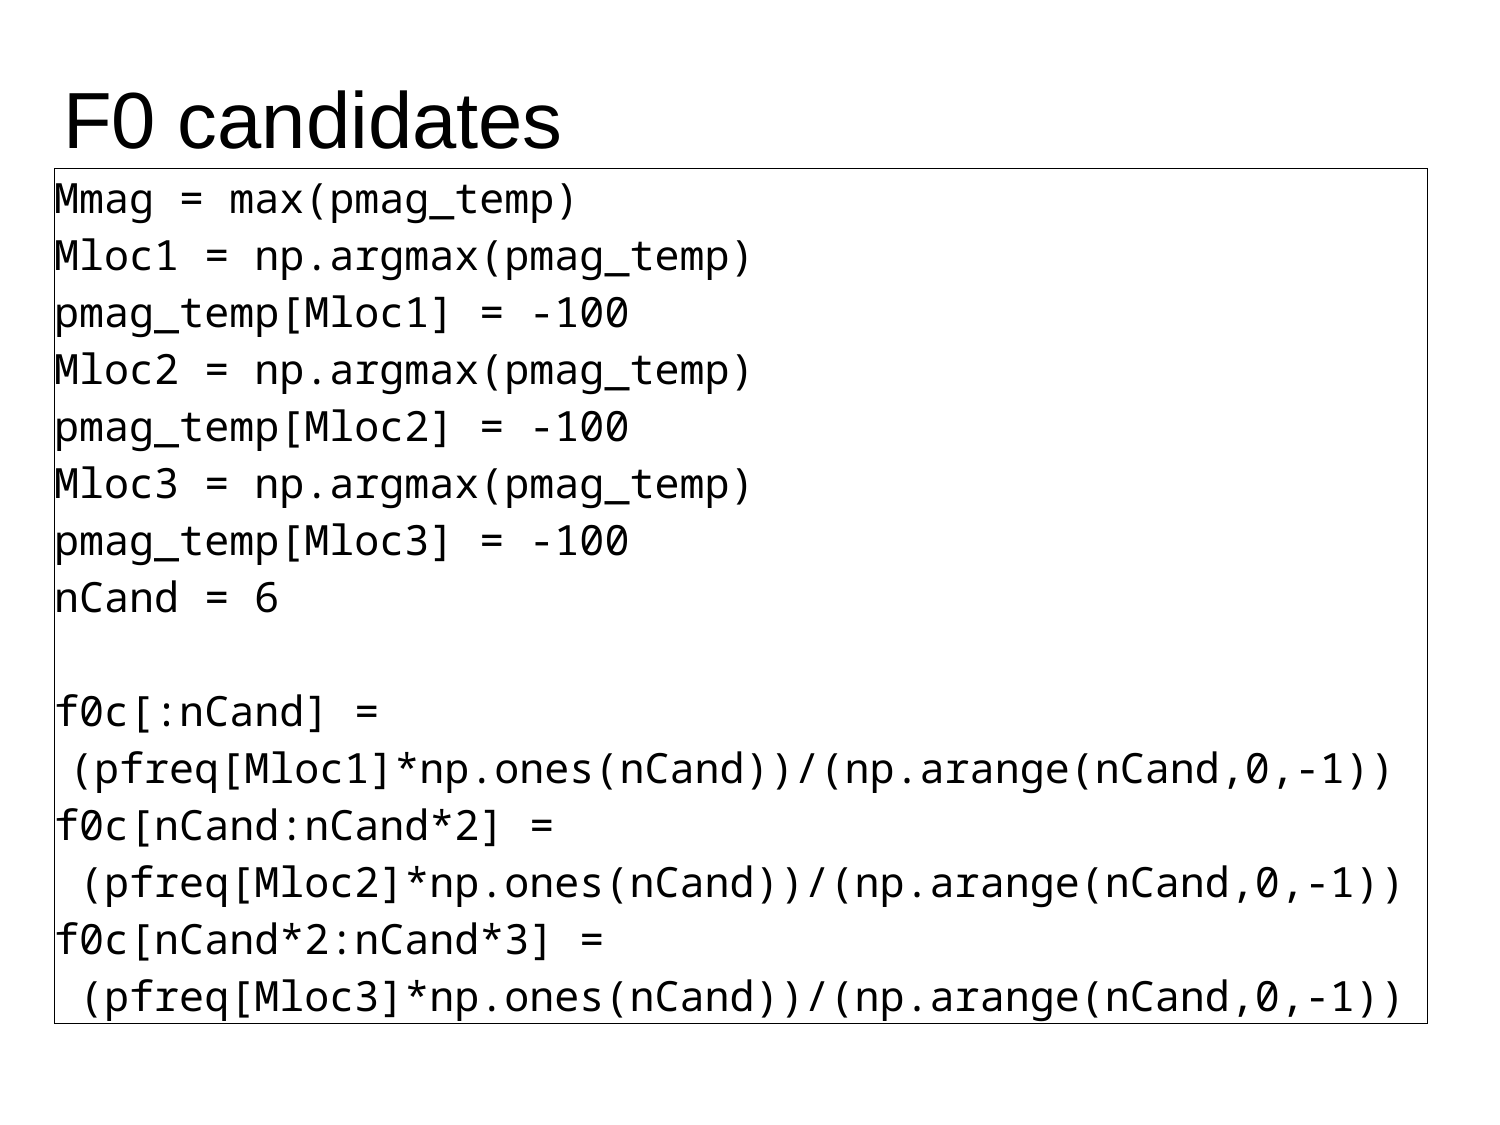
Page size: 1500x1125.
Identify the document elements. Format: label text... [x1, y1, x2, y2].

title F0 candidates [63, 169, 1414, 215]
text_box Mmag = max(pmag_temp) Mloc1 = np.argmax(pmag_temp) pmag_temp[Mloc1] = -100 Mloc2 = np.argmax(pmag_temp) pmag_temp[Mloc2] = -100 Mloc3 = np.argmax(pmag_temp) pmag_temp[Mloc3] = -100 nCand = 6 f0c[:nCand] = (pfreq[Mloc1]*np.ones(nCand))/(np.arange(nCand,0,-1)) f0c[nCand:nCand*2] = (pfreq[Mloc2]*np.ones(nCand))/(np.arange(nCand,0,-1)) f0c[nCand*2:nCand*3] = (pfreq[Mloc3]*np.ones(nCand))/(np.arange(nCand,0,-1)) [54, 281, 1428, 912]
title F0 candidates [63, 27, 1414, 168]
